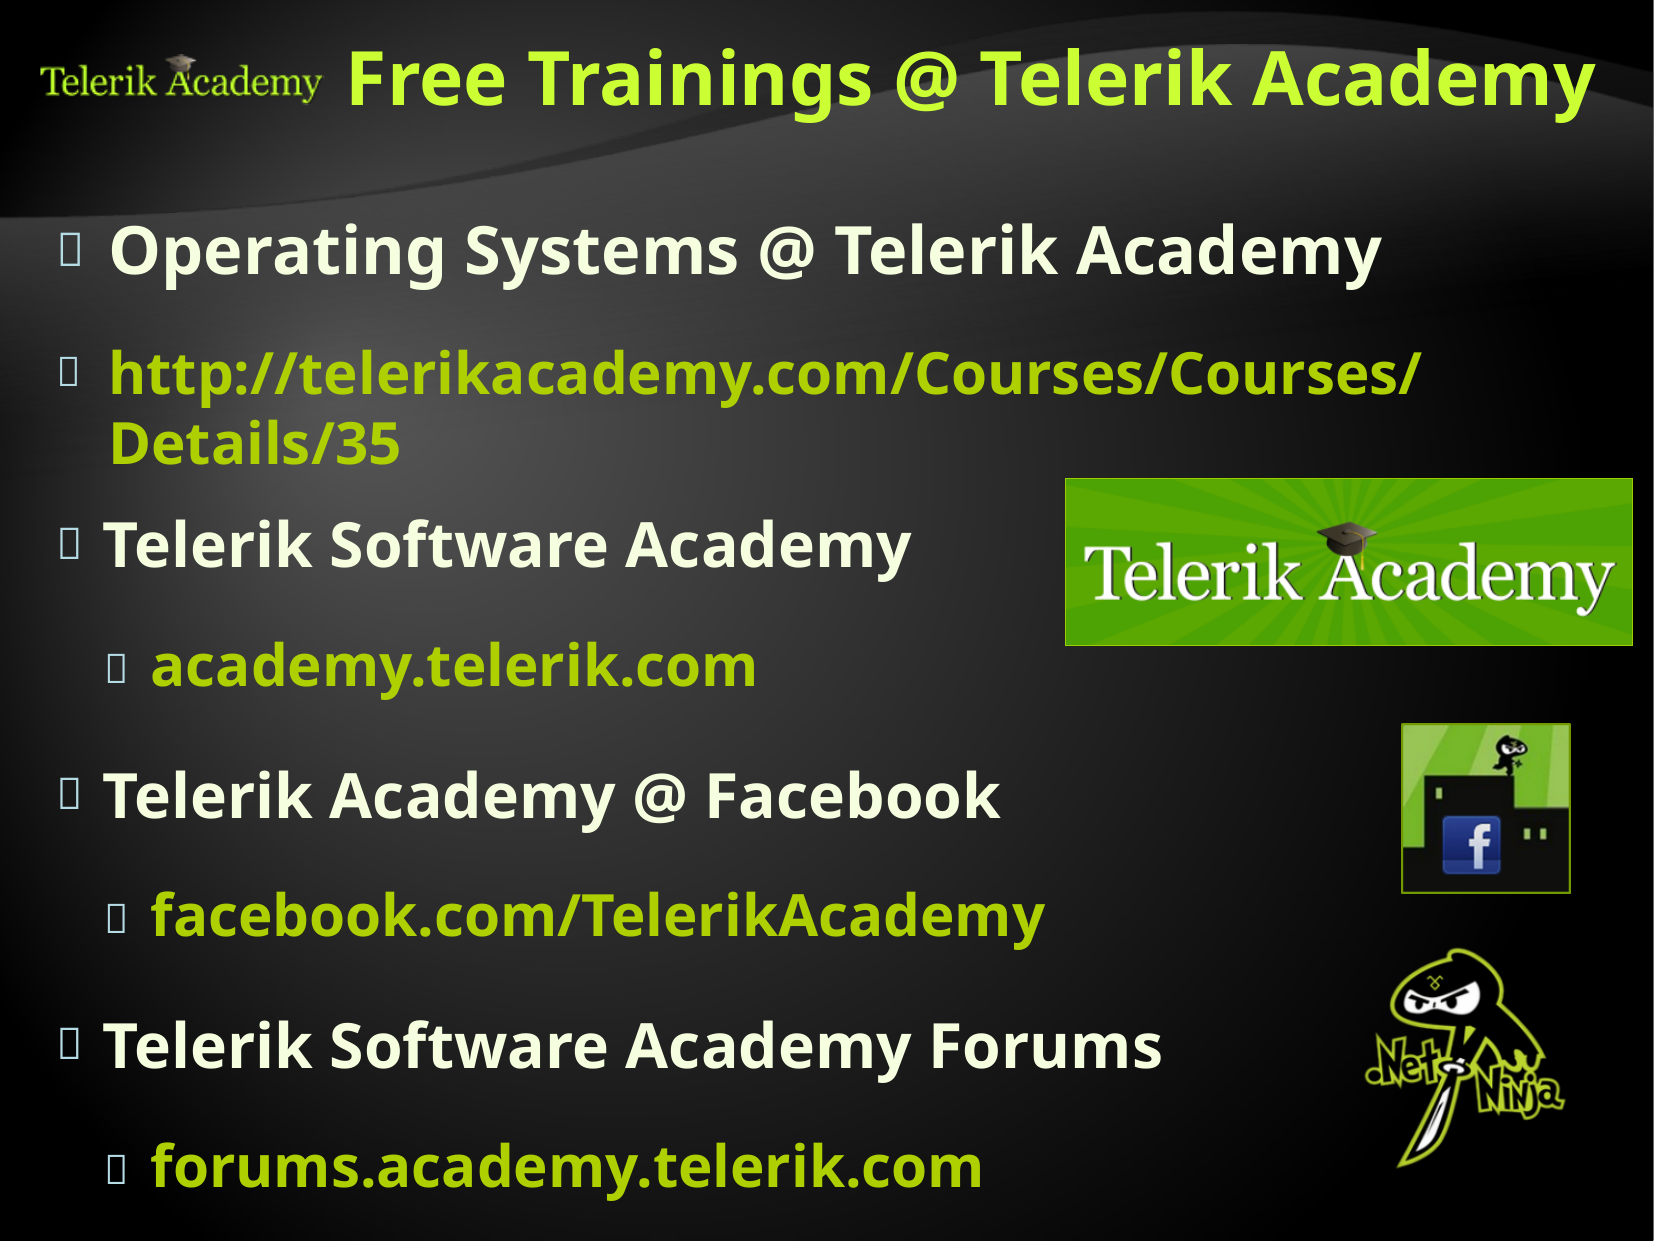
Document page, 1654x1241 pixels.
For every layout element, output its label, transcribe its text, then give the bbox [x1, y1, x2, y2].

list Operating Systems @ Telerik Academy http://telerikacademy.com/Courses/Courses/Details/35 Telerik Software Academy academy.telerik.com Telerik Academy @ Facebook facebook.com/TelerikAcademy Telerik Software Academy Forums forums.academy.telerik.com [41, 192, 1613, 1213]
picture [0, 0, 1654, 1241]
title Free Trainings @ Telerik Academy [330, 13, 1613, 166]
